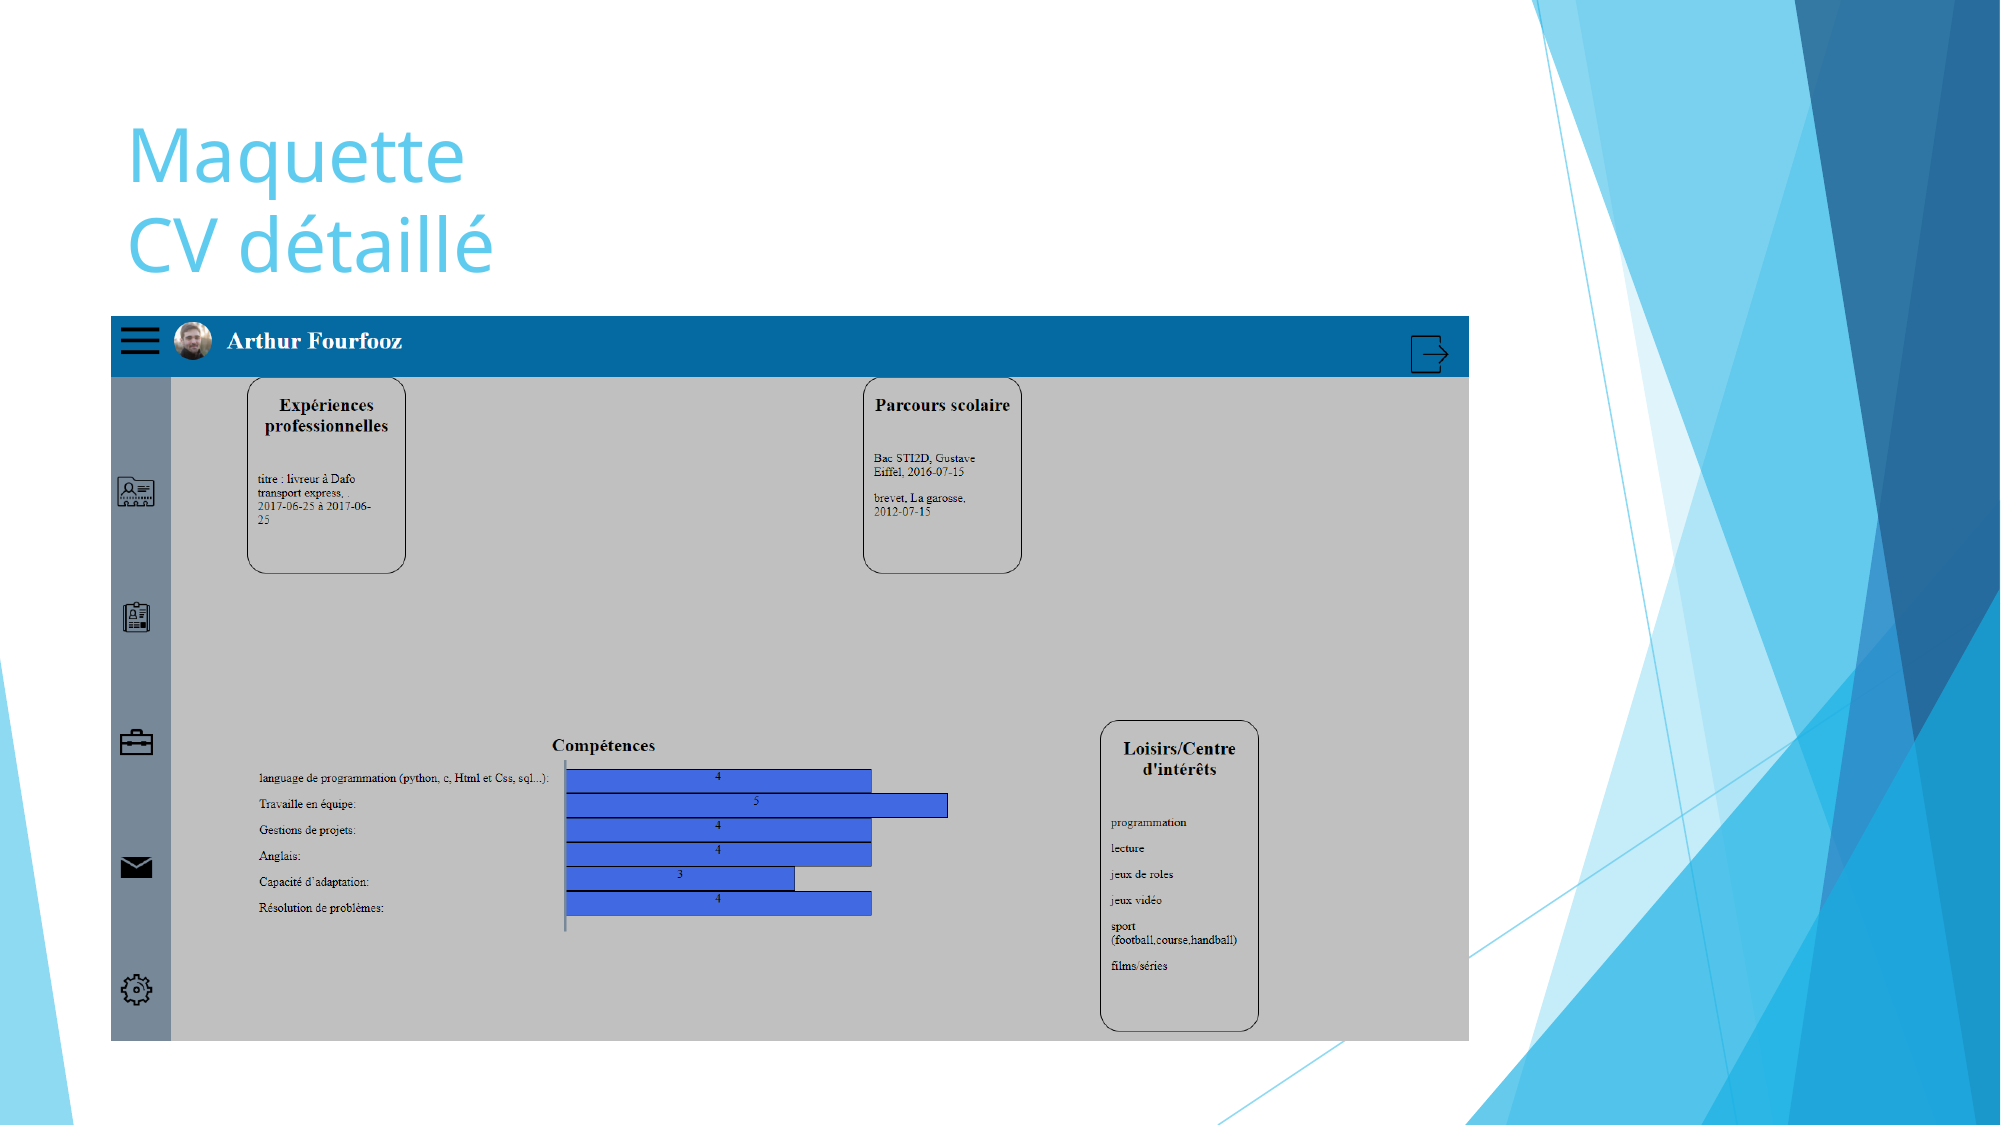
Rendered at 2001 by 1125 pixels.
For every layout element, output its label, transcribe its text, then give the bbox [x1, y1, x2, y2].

picture [111, 316, 1469, 1041]
title Maquette CV détaillé [111, 99, 1522, 317]
